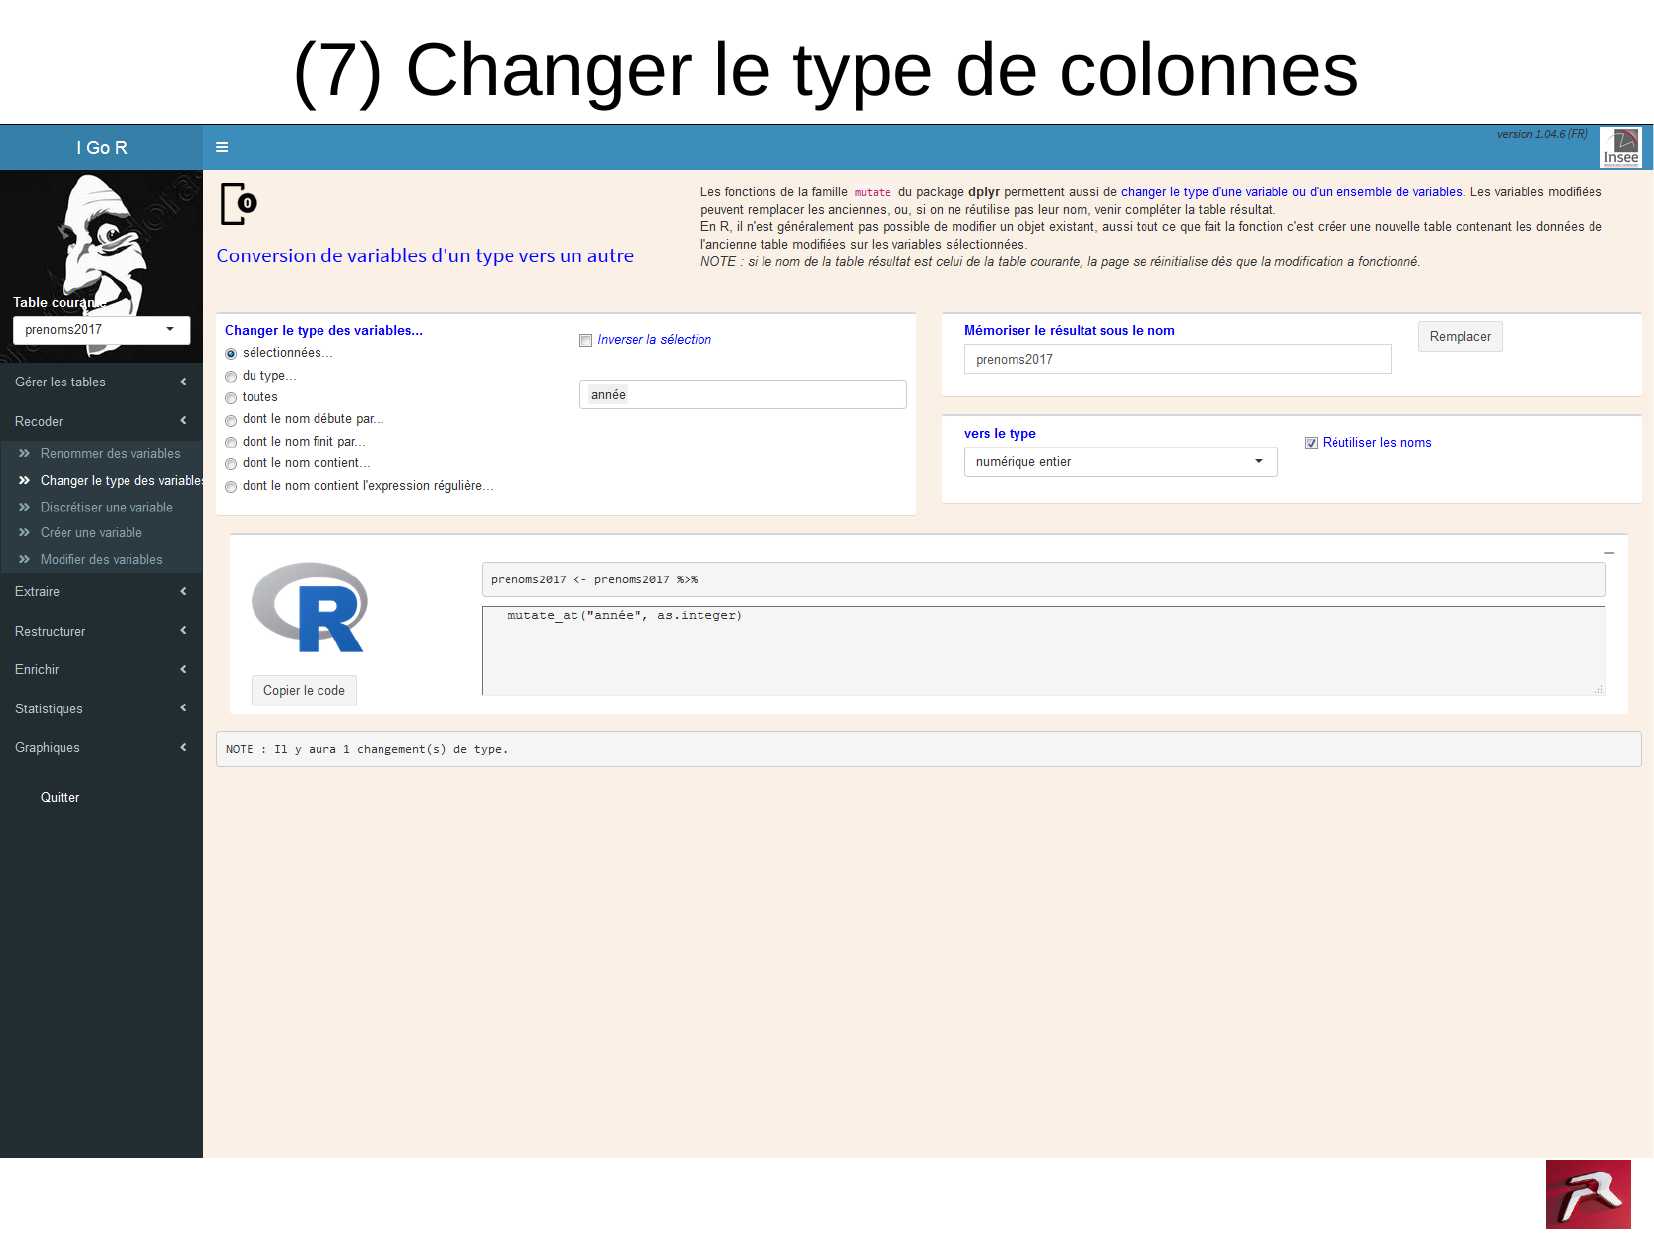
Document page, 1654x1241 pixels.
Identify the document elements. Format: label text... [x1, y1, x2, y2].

picture [1546, 1160, 1631, 1229]
picture [0, 124, 1654, 1158]
title (7) Changer le type de colonnes [82, 27, 1571, 112]
